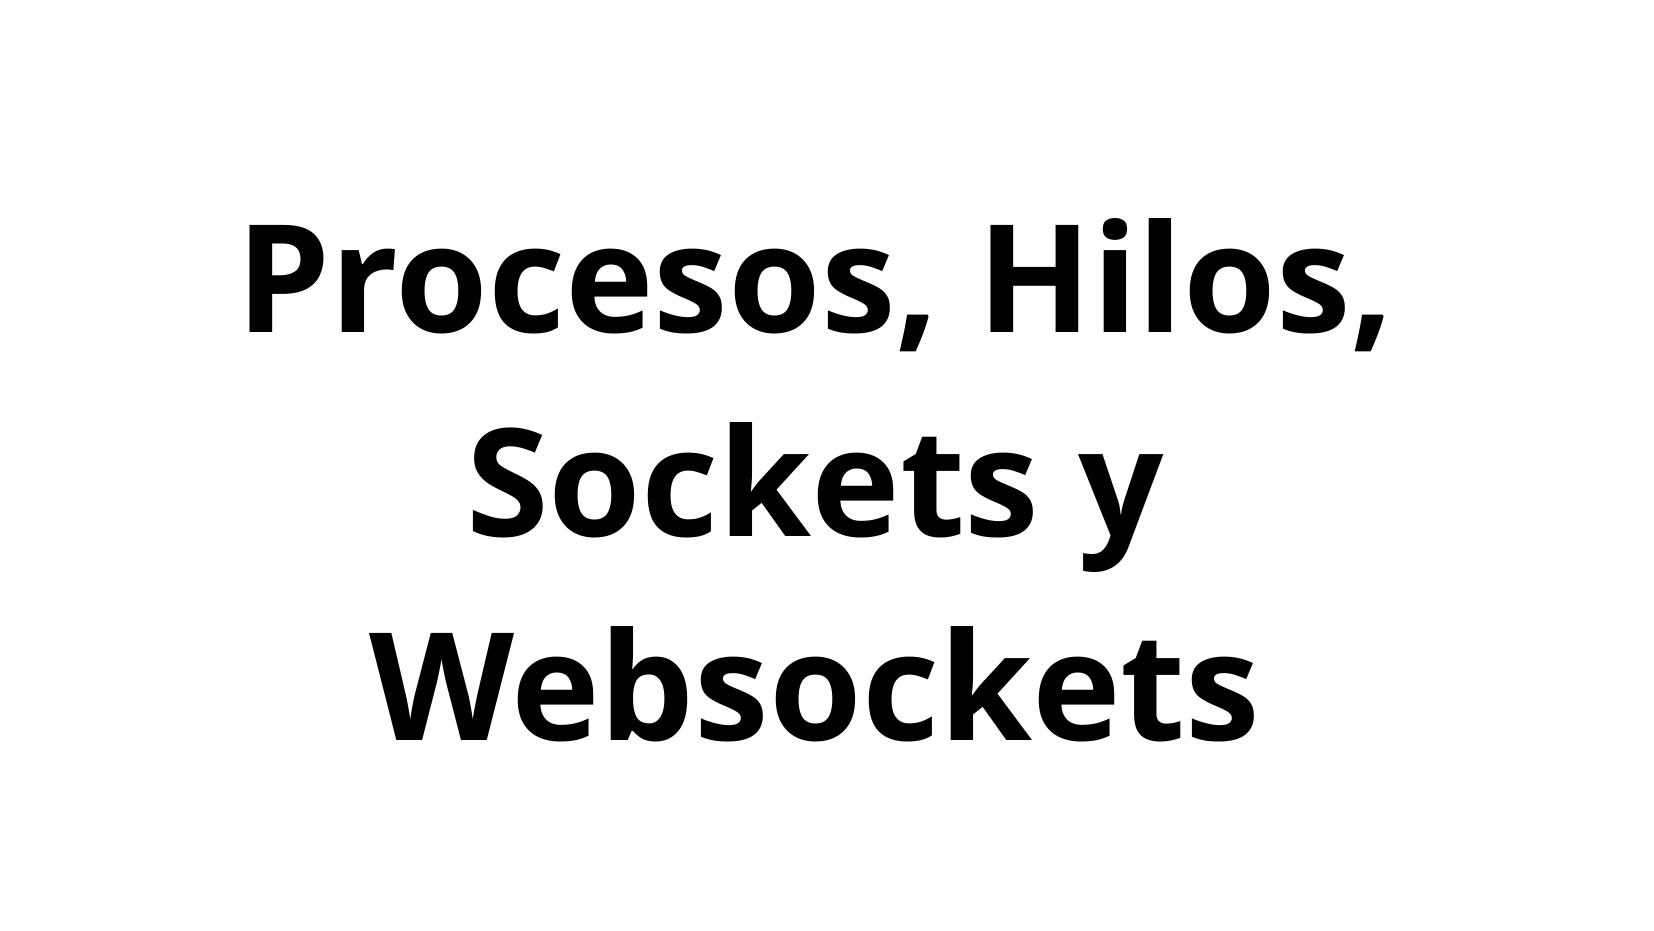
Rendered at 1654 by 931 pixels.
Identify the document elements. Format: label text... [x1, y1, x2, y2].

title Procesos, Hilos, Sockets y Websockets [70, 164, 1560, 792]
